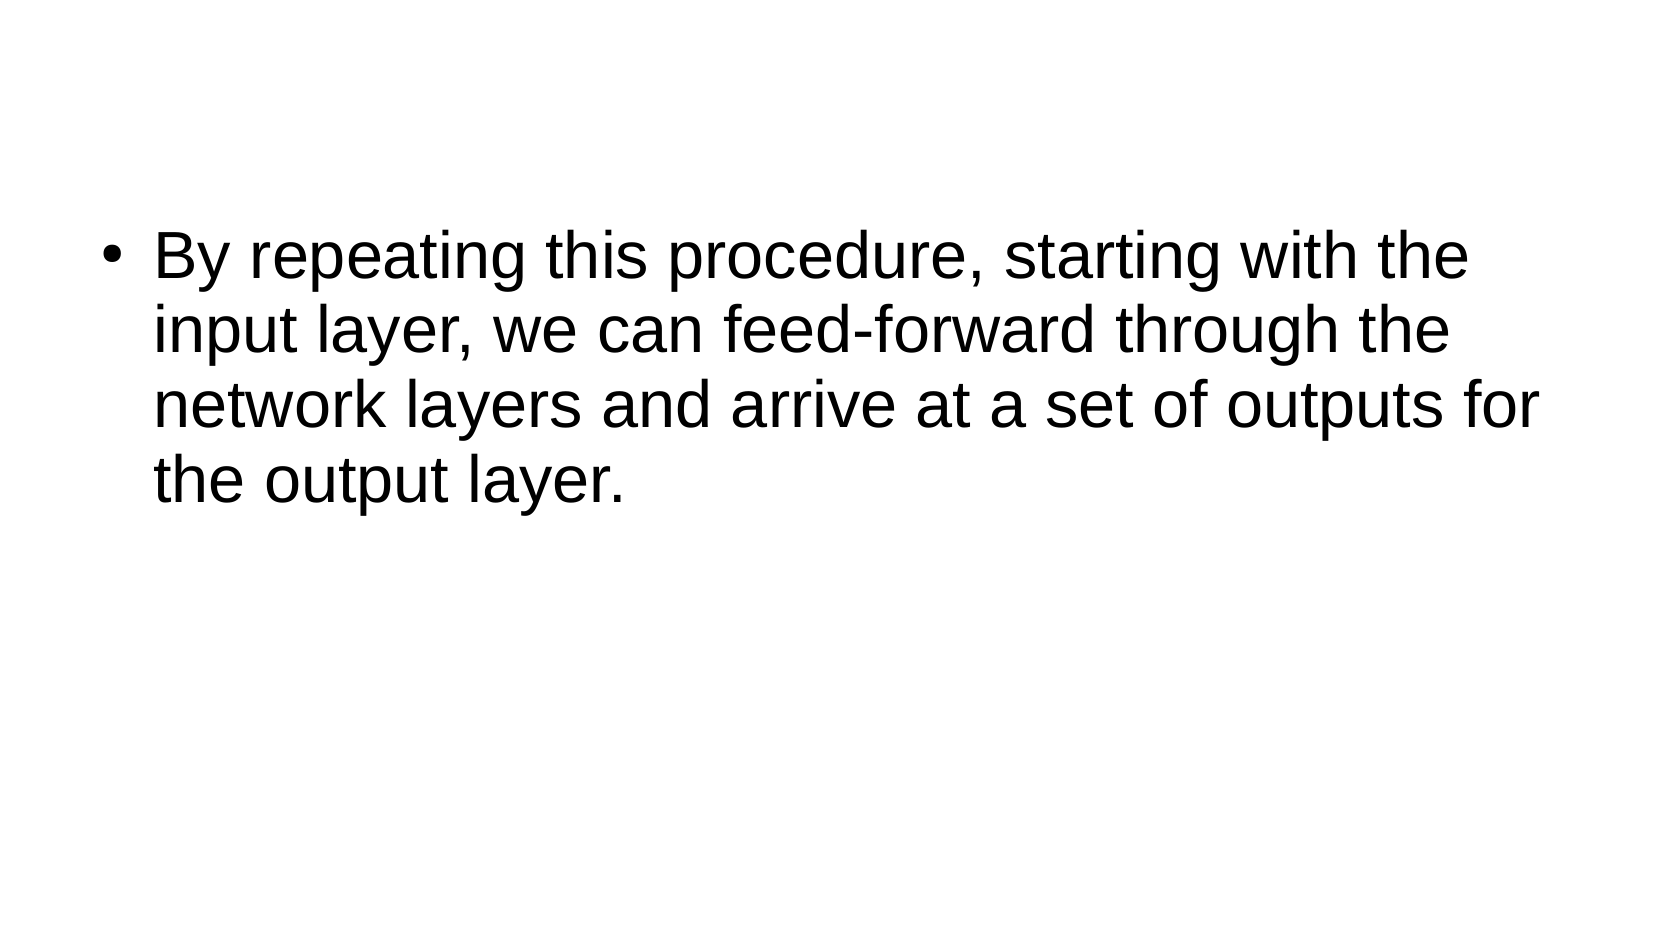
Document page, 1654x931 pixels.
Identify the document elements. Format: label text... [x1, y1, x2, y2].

list By repeating this procedure, starting with the input layer, we can feed-forward through the network layers and arrive at a set of outputs for the output layer. [82, 217, 1571, 758]
